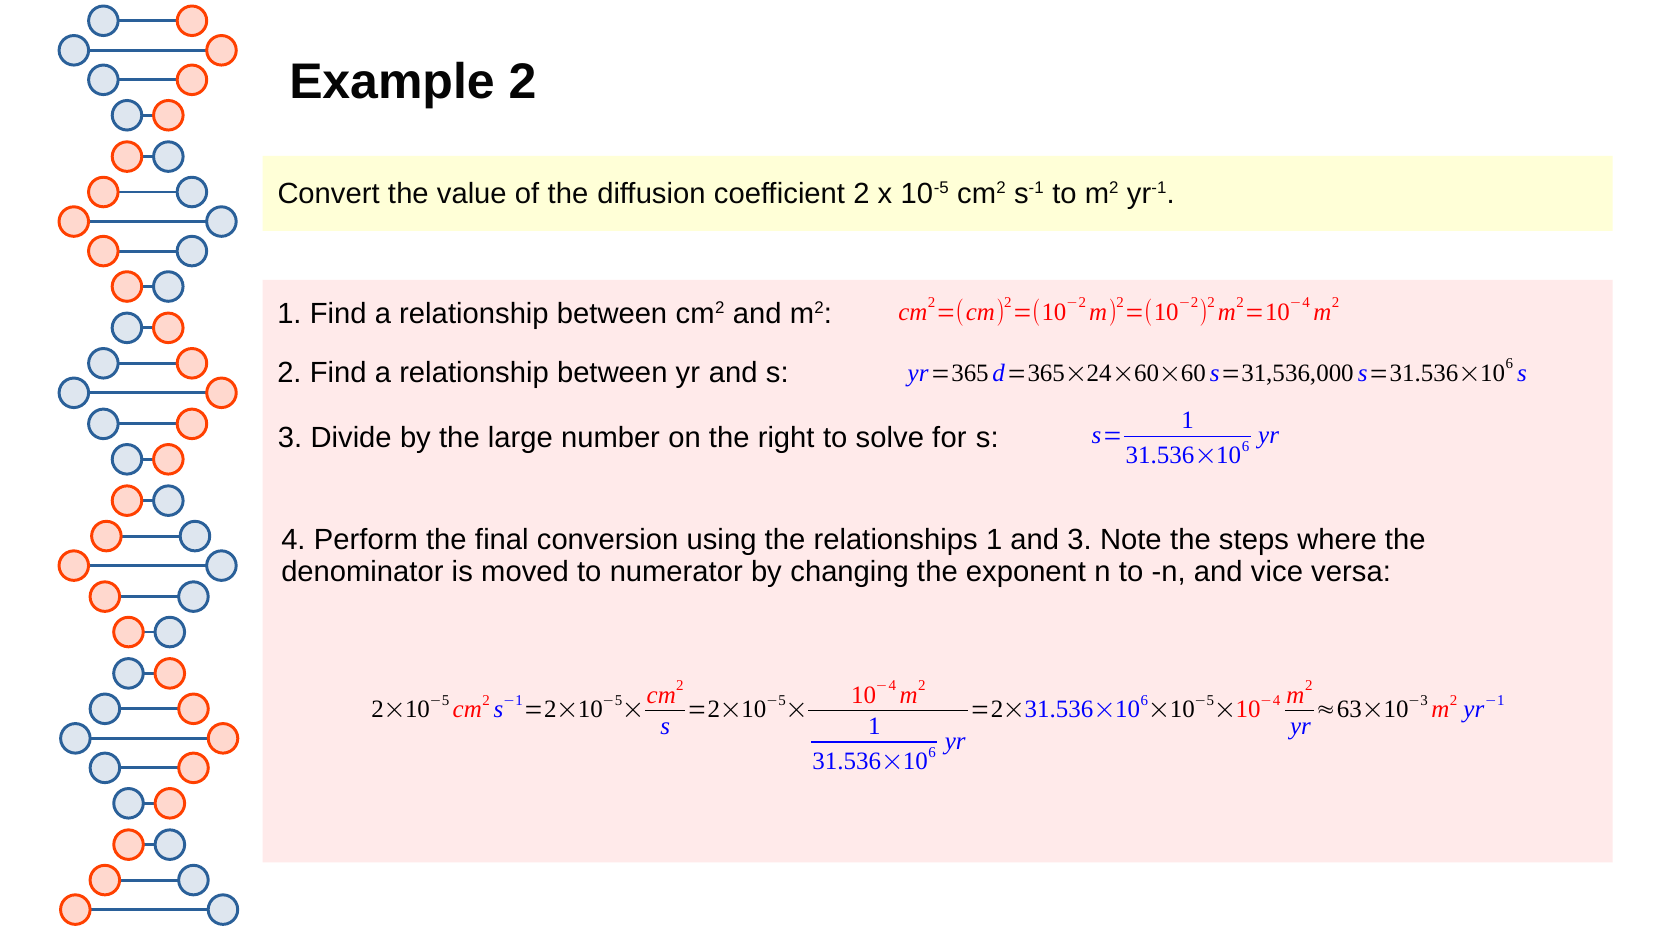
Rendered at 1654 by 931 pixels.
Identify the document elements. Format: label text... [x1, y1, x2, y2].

text_box [262, 155, 1613, 231]
text_box 3. Divide by the large number on the right to solve for s: [263, 413, 1012, 461]
text_box 1. Find a relationship between cm2 and m2: [262, 289, 846, 338]
title Example 2 [289, 43, 620, 119]
text_box 2. Find a relationship between yr and s: [262, 348, 803, 397]
list Convert the value of the diffusion coefficient 2 x 10-5 cm2 s-1 to m2 yr-1. [277, 177, 1388, 233]
chart [371, 677, 1505, 776]
chart [904, 355, 1528, 387]
text_box [262, 279, 1613, 863]
chart [1090, 406, 1281, 470]
text_box 4. Perform the final conversion using the relationships 1 and 3. Note the steps where the denominator is moved to numerator by changing the exponent n to -n, and vice versa: [266, 515, 1613, 624]
chart [897, 294, 1340, 328]
